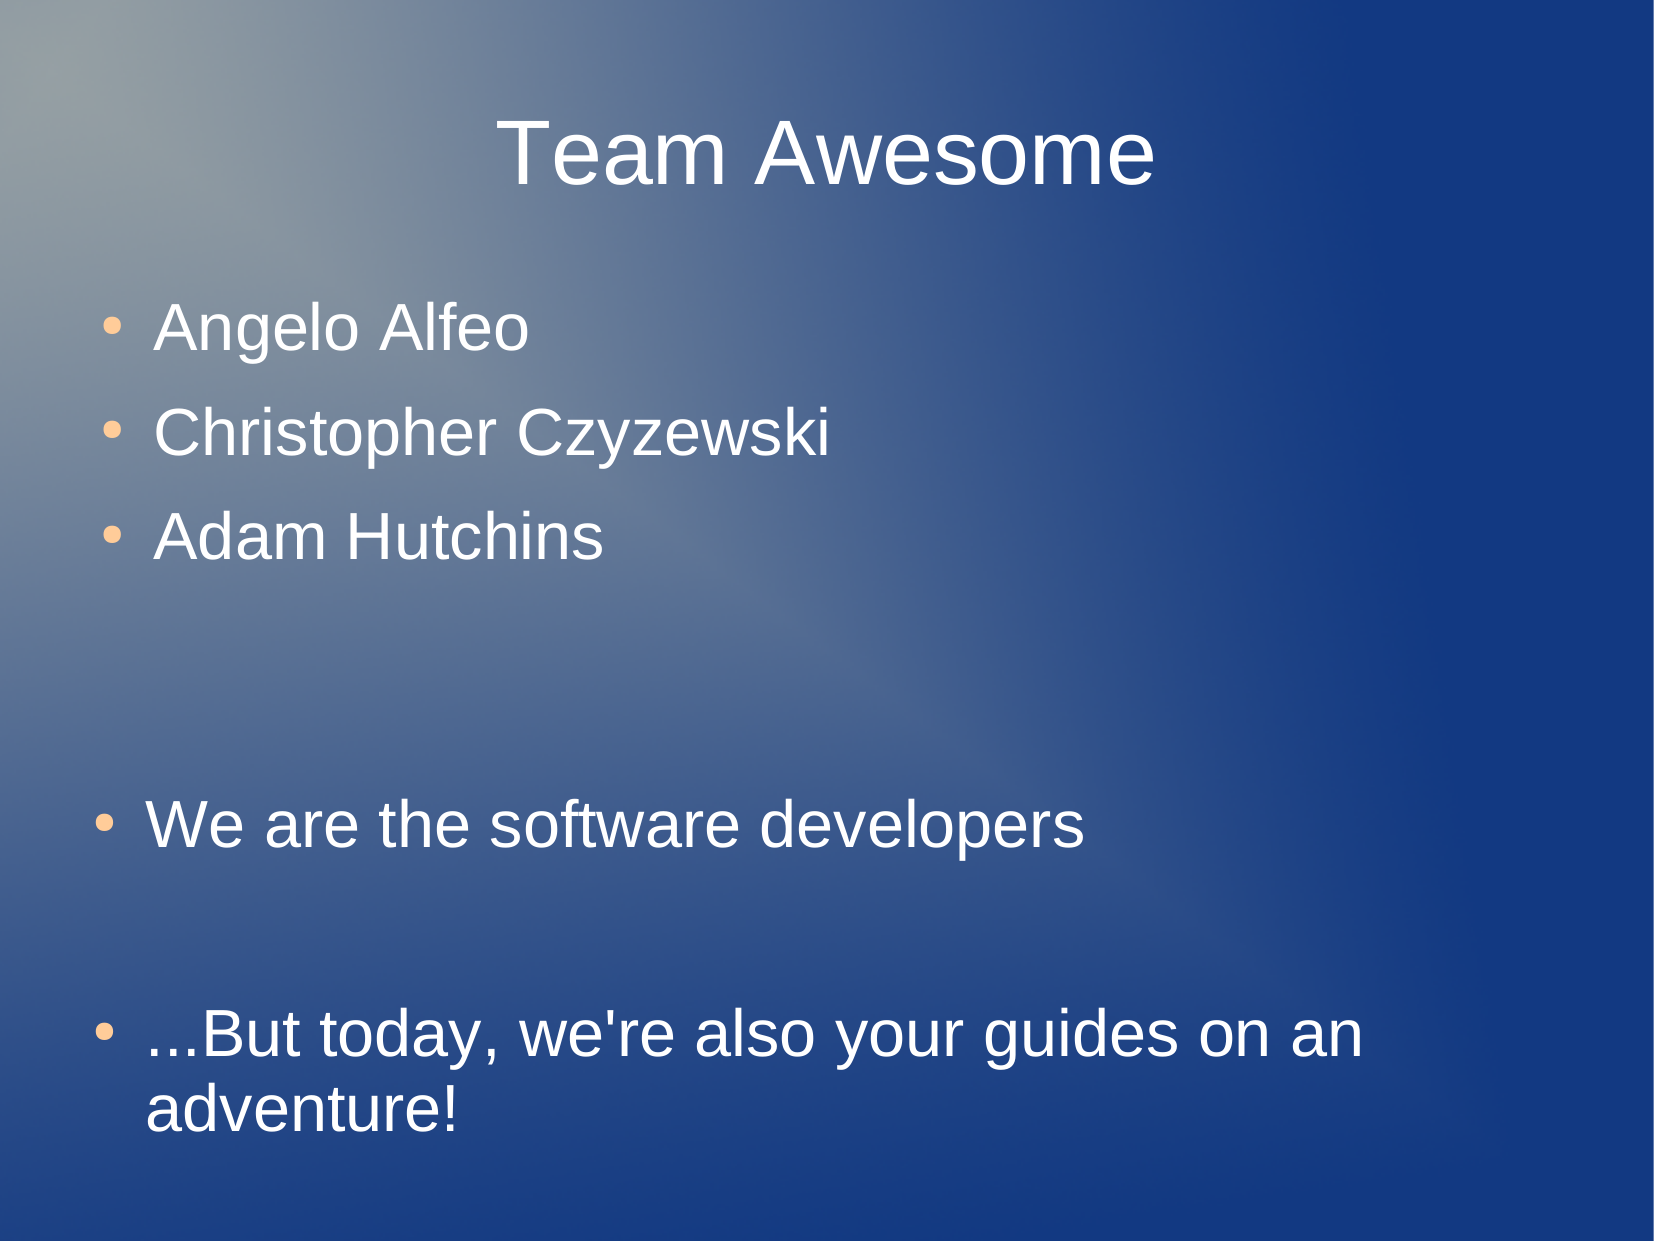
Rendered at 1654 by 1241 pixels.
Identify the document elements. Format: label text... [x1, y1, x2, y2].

list We are the software developers ...But today, we're also your guides on an adventure! [75, 787, 1552, 1146]
list Angelo Alfeo Christopher Czyzewski Adam Hutchins [82, 290, 1576, 676]
picture [0, 0, 1654, 1241]
title Team Awesome [82, 49, 1571, 257]
